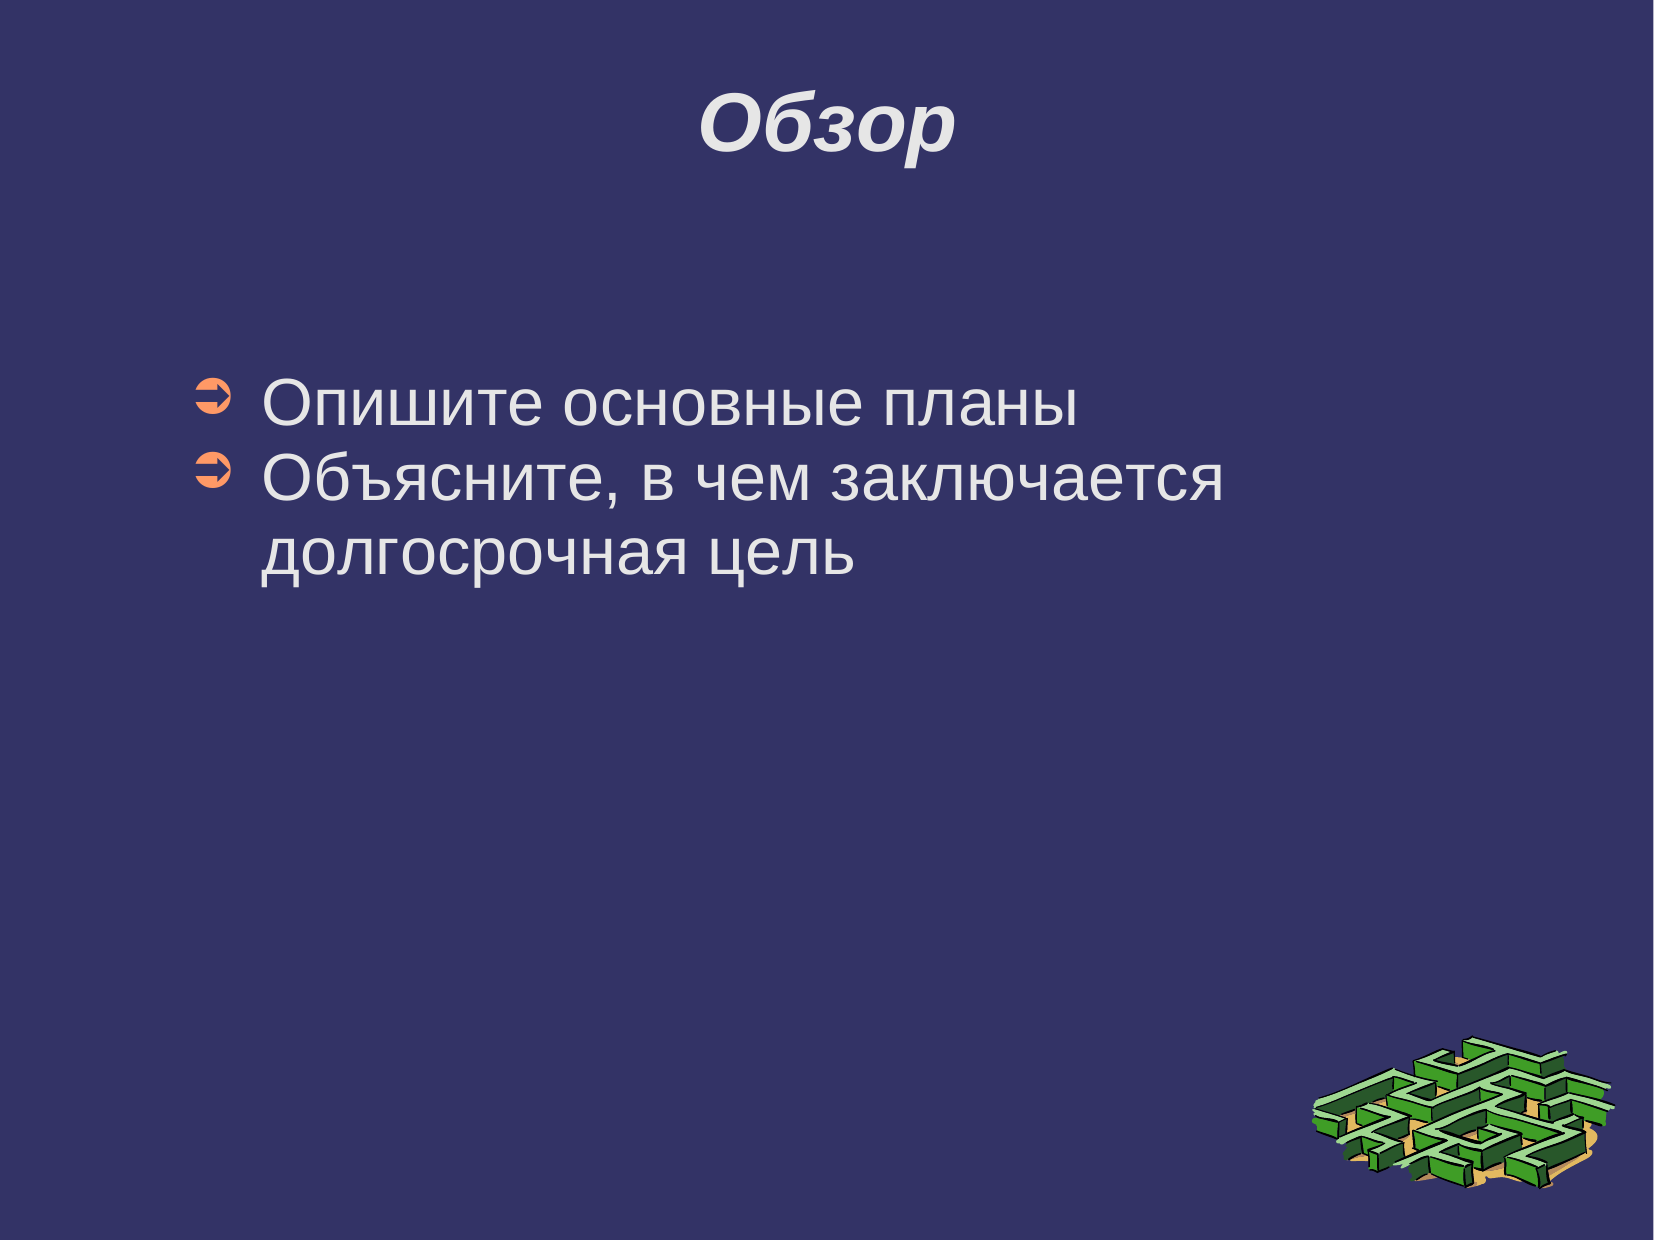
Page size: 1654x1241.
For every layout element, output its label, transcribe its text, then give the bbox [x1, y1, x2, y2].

title Обзор [121, 19, 1534, 227]
list Опишите основные планы Объясните, в чем заключается долгосрочная цель [178, 364, 1570, 1147]
